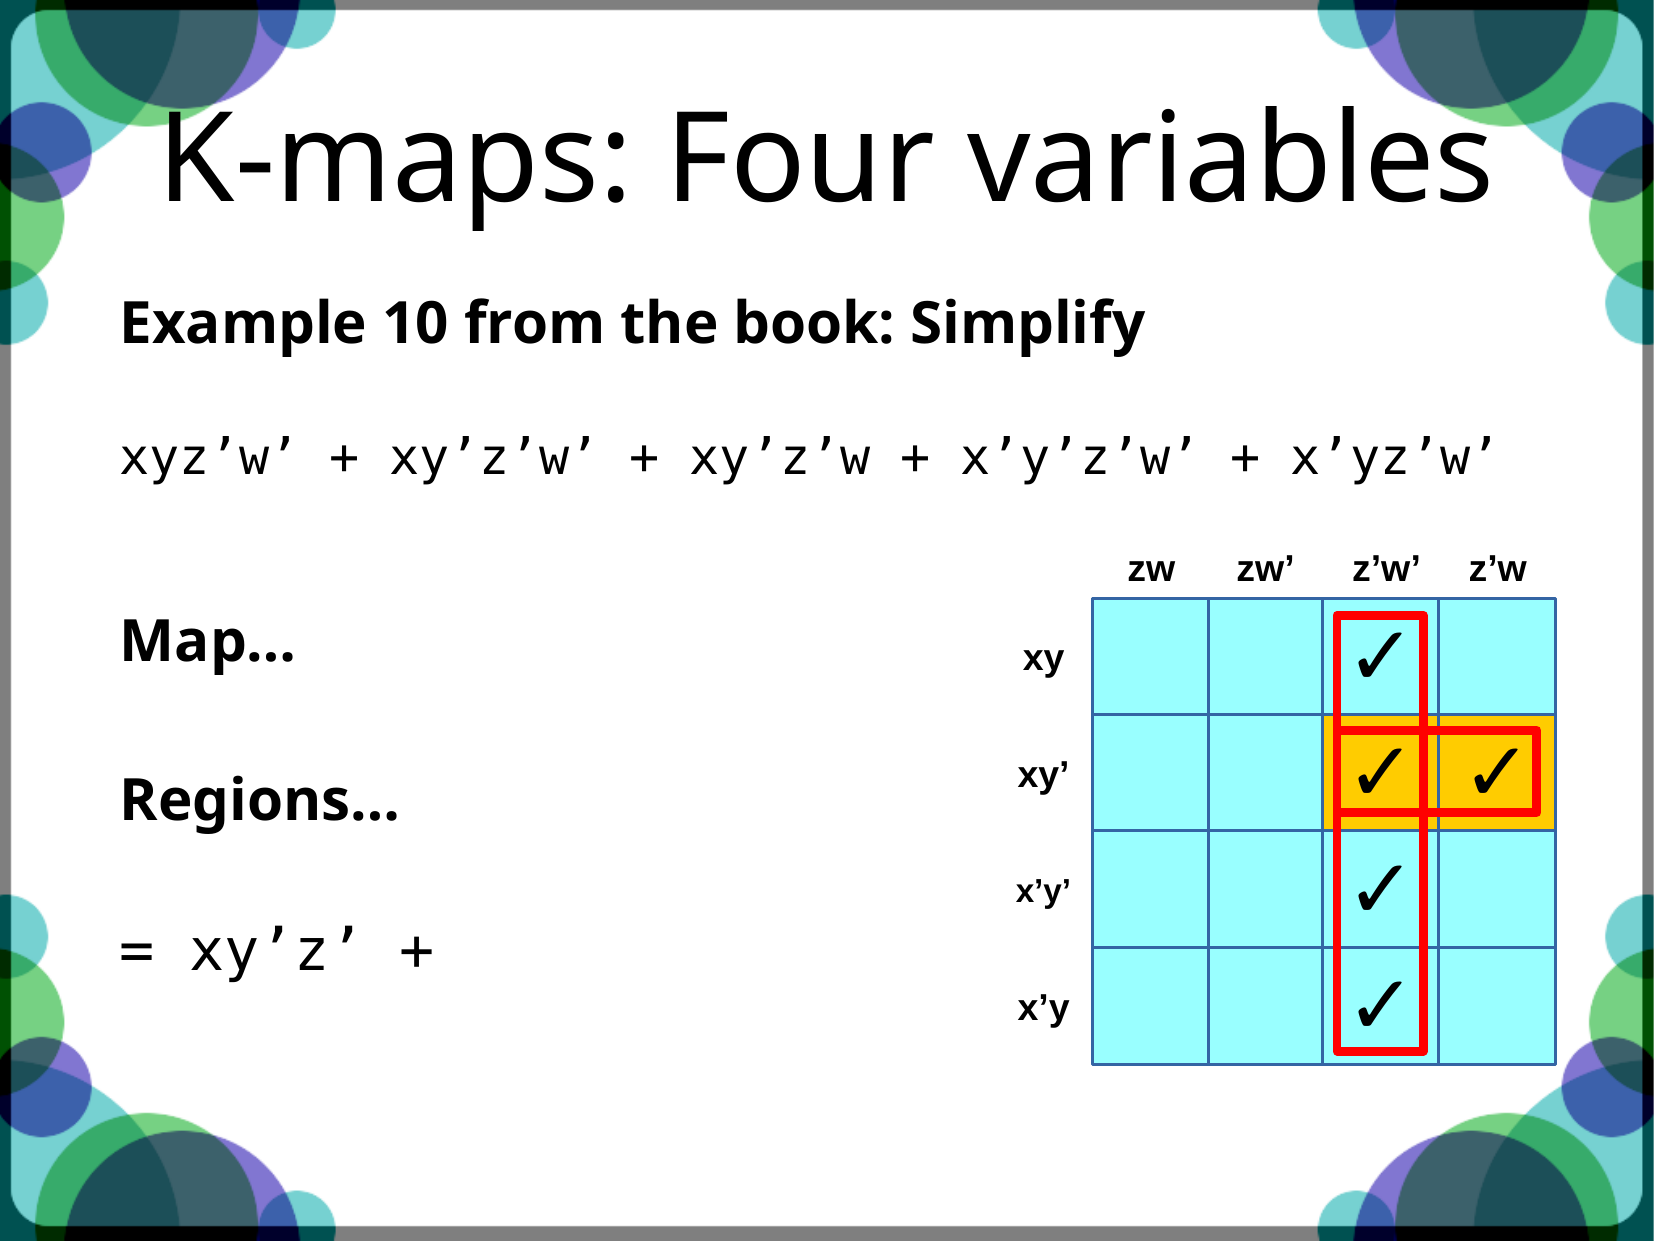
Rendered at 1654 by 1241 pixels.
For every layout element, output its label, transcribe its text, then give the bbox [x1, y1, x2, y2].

text_box ✓ [1438, 735, 1532, 808]
text_box x’y [998, 948, 1089, 1066]
text_box Map… Regions… = xy’z’ + [119, 599, 908, 1060]
text_box ✓ [1322, 714, 1333, 830]
text_box xy [998, 599, 1089, 715]
text_box ✓ [1341, 830, 1419, 947]
text_box ✓ [1341, 735, 1419, 808]
text_box ✓ [1341, 817, 1419, 830]
text_box ✓ [1341, 620, 1419, 714]
text_box [1438, 830, 1556, 1065]
text_box ✓ [1341, 714, 1419, 726]
text_box ✓ [1322, 947, 1438, 1065]
text_box zw [1090, 539, 1206, 597]
picture [0, 0, 1654, 1241]
text_box x’y’ [998, 832, 1089, 948]
text_box xy’ [998, 715, 1089, 832]
text_box ✓ [1428, 830, 1438, 947]
text_box zw’ [1206, 539, 1325, 597]
text_box ✓ [1438, 714, 1556, 830]
text_box Example 10 from the book: Simplify xyz’w’ + xy’z’w’ + xy’z’w + x’y’z’w’ + x’yz’w’ [119, 281, 1573, 535]
text_box [1438, 598, 1556, 714]
text_box ✓ [1428, 817, 1438, 830]
text_box z’w [1438, 539, 1557, 597]
text_box z’w’ [1327, 539, 1438, 597]
text_box ✓ [1322, 830, 1333, 947]
text_box ✓ [1322, 598, 1438, 714]
text_box ✓ [1341, 947, 1419, 1047]
text_box [1092, 598, 1322, 1065]
title K-maps: Four variables [82, 49, 1571, 257]
text_box ✓ [1428, 735, 1438, 808]
text_box ✓ [1428, 714, 1438, 726]
